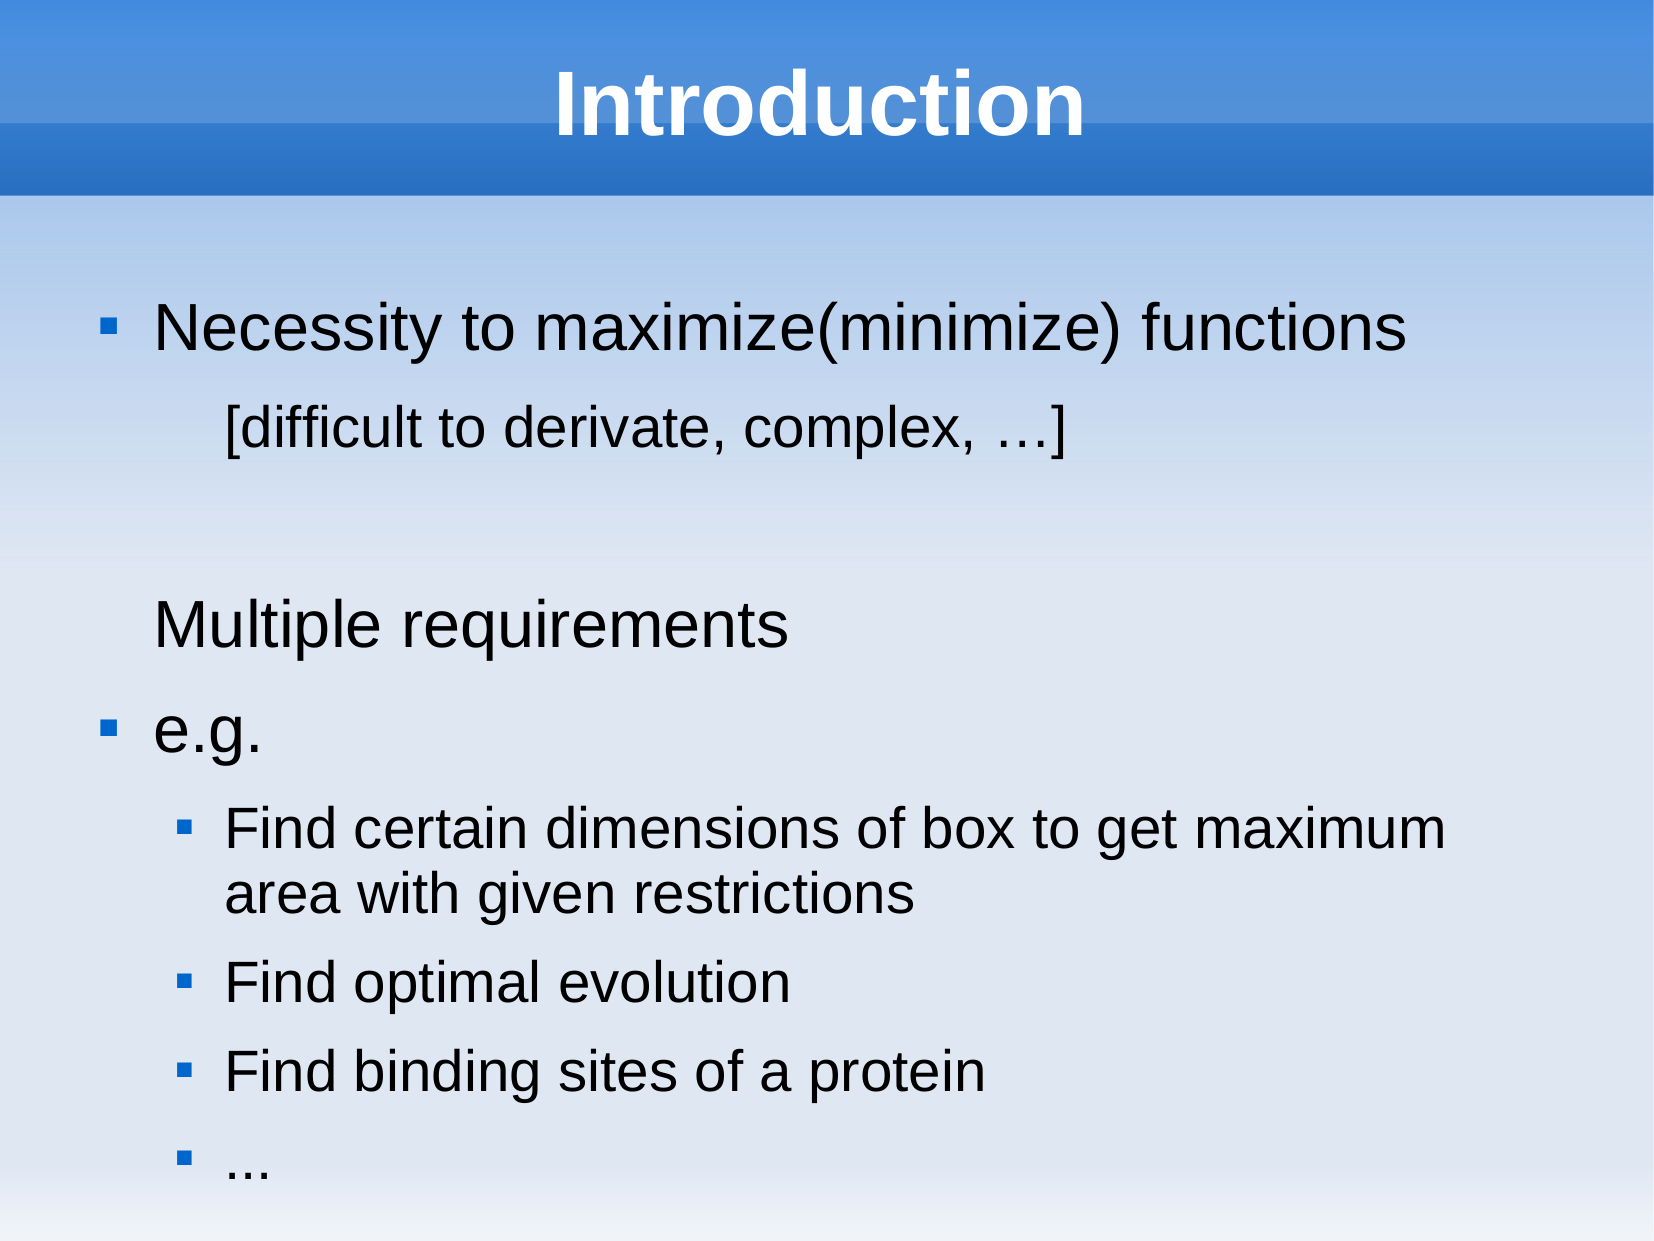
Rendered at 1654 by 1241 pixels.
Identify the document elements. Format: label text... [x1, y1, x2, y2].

title Introduction [76, 0, 1565, 208]
picture [0, 0, 1654, 1241]
list Necessity to maximize(minimize) functions [difficult to derivate, complex, …] Multiple requirements e.g. Find certain dimensions of box to get maximum area with given restrictions Find optimal evolution Find binding sites of a protein ... [82, 290, 1571, 1201]
